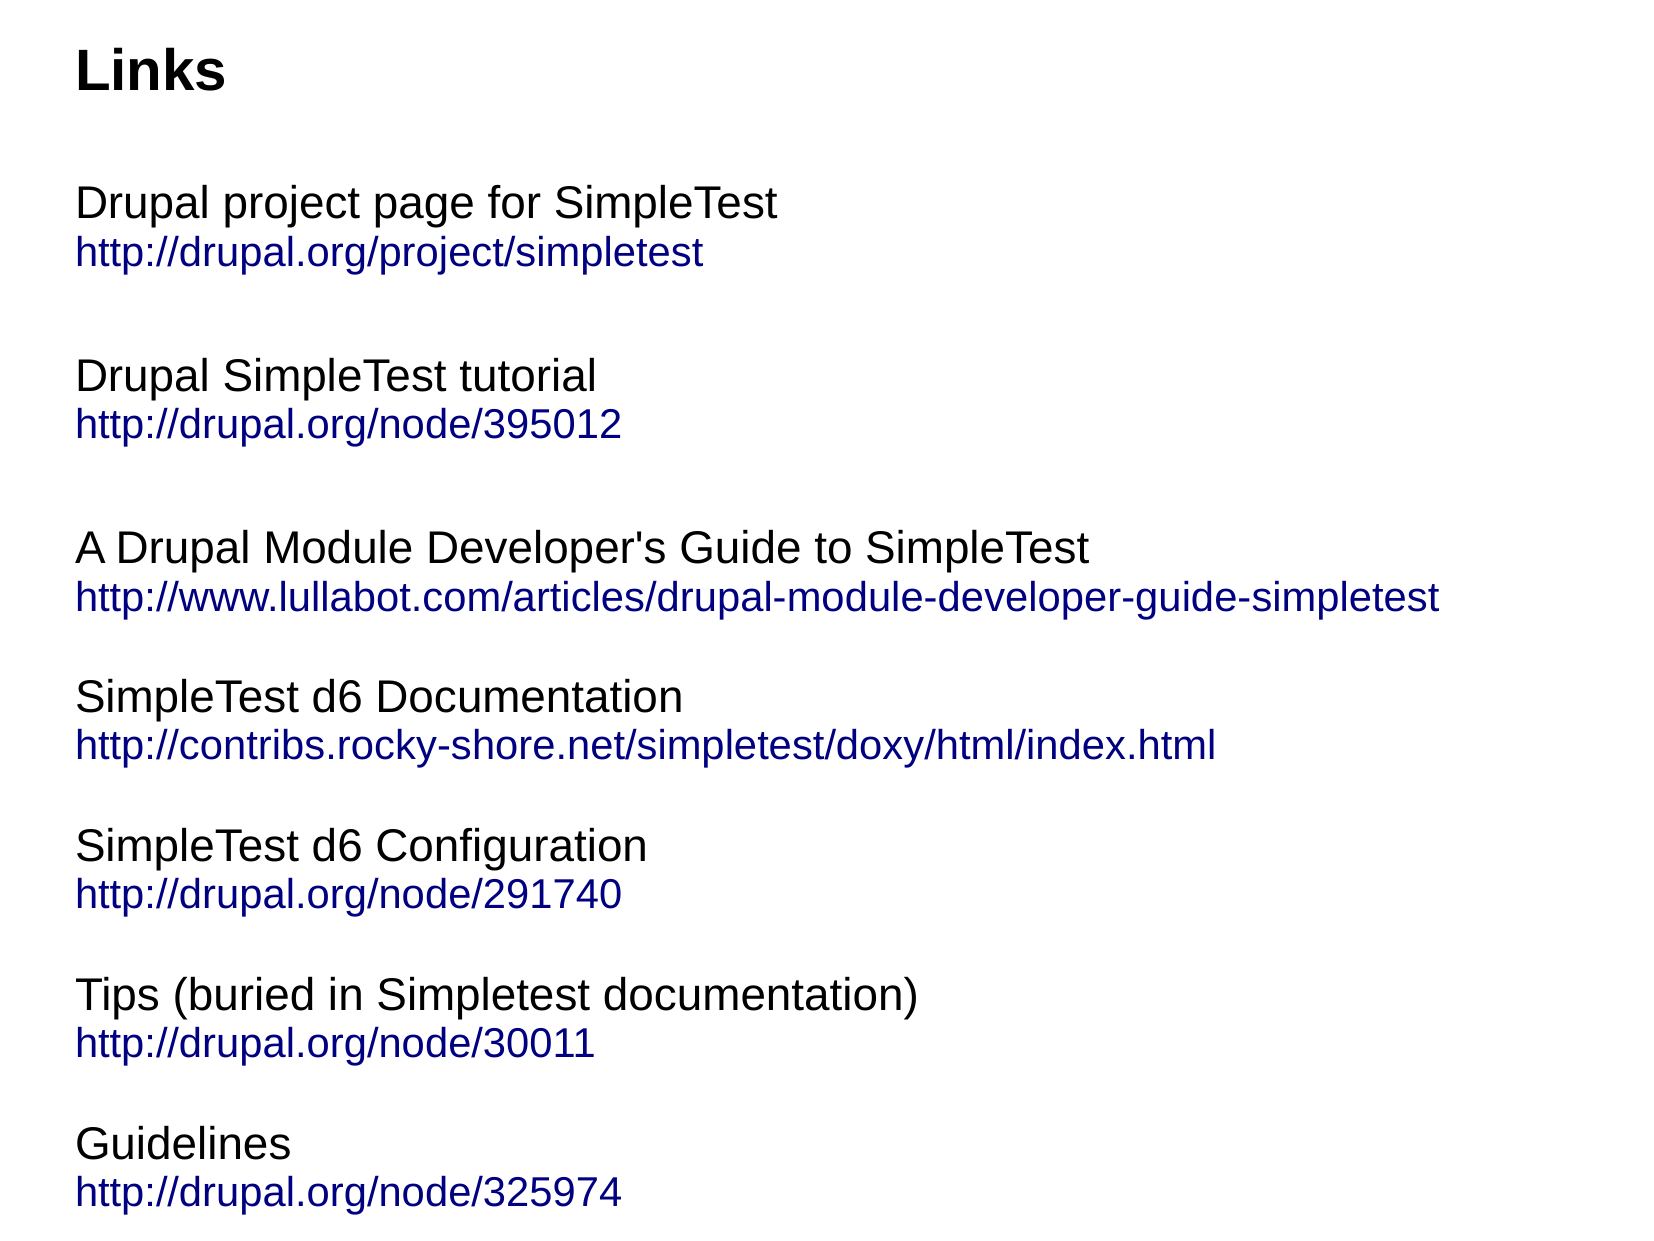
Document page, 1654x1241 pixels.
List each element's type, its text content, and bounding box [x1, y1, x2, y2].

subtitle Links Drupal project page for SimpleTest http://drupal.org/project/simpletest Drupal SimpleTest tutorial http://drupal.org/node/395012 A Drupal Module Developer's Guide to SimpleTest http://www.lullabot.com/articles/drupal-module-developer-guide-simpletest SimpleTest d6 Documentation http://contribs.rocky-shore.net/simpletest/doxy/html/index.html SimpleTest d6 Configuration http://drupal.org/node/291740 Tips (buried in Simpletest documentation) http://drupal.org/node/30011 Guidelines http://drupal.org/node/325974 [75, 37, 1564, 1241]
